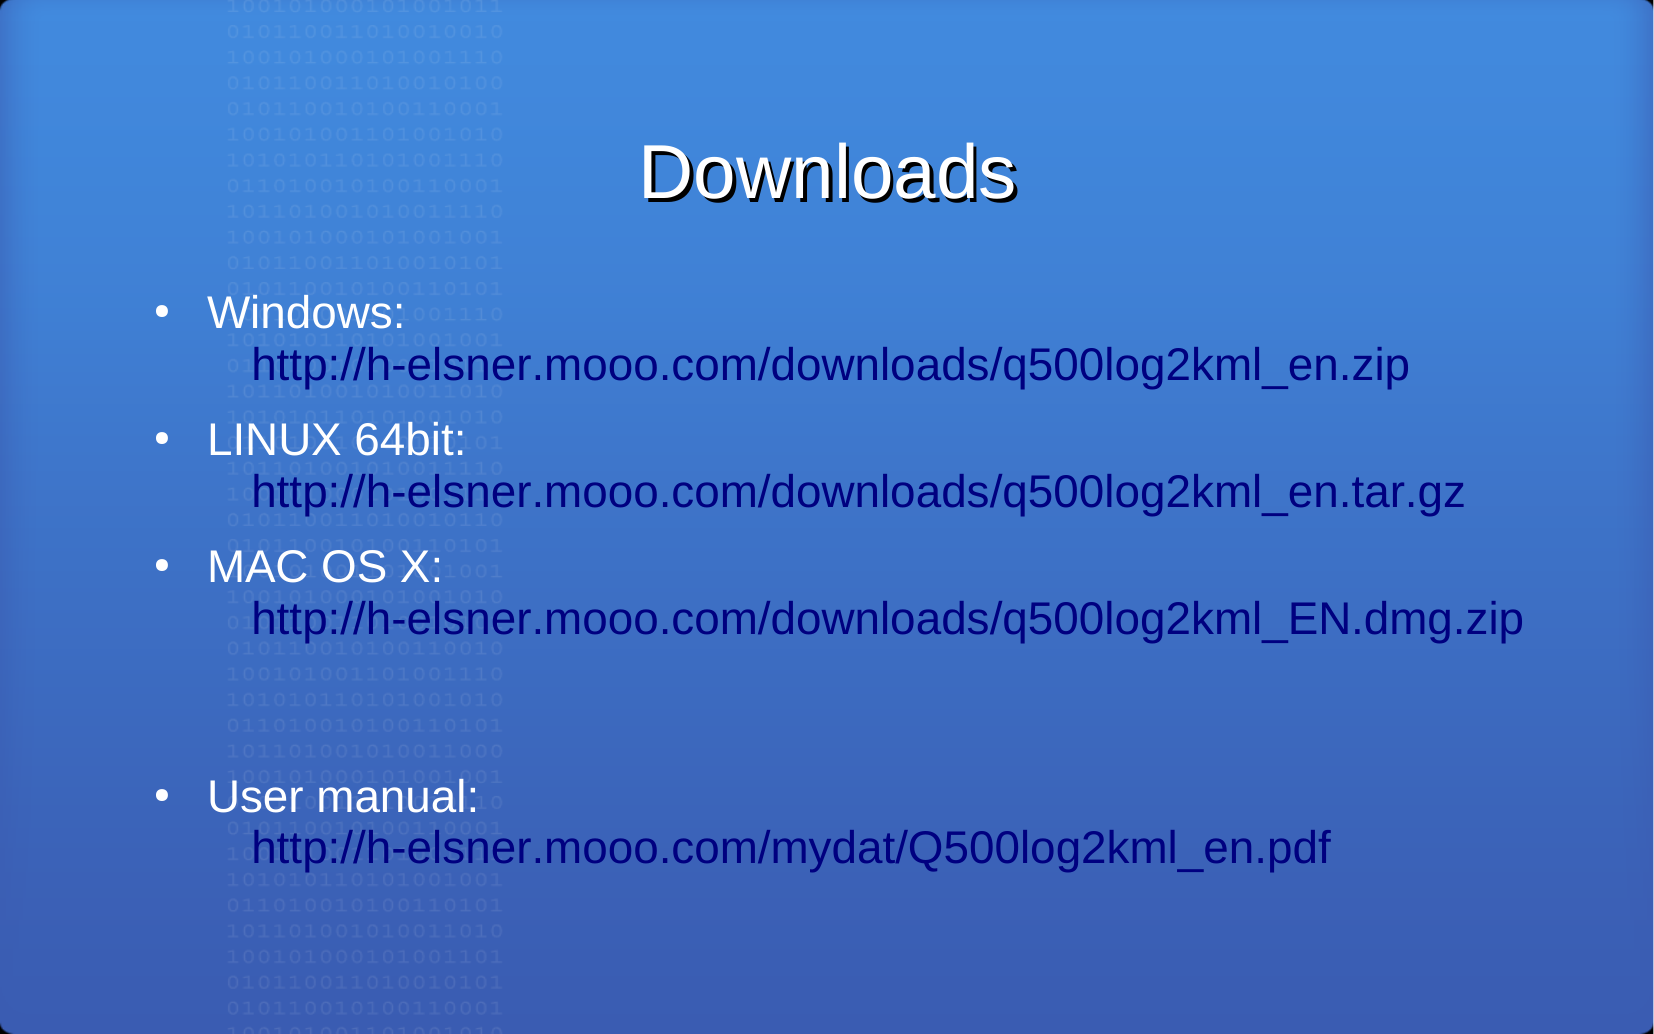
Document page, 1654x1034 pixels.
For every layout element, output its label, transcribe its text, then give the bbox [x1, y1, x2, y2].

picture [0, 0, 1654, 1034]
list Windows: http://h-elsner.mooo.com/downloads/q500log2kml_en.zip LINUX 64bit: http://h-elsner.mooo.com/downloads/q500log2kml_en.tar.gz MAC OS X: http://h-elsner.mooo.com/downloads/q500log2kml_EN.dmg.zip User manual: http://h-elsner.mooo.com/mydat/Q500log2kml_en.pdf [121, 287, 1534, 945]
title Downloads [121, 85, 1534, 259]
